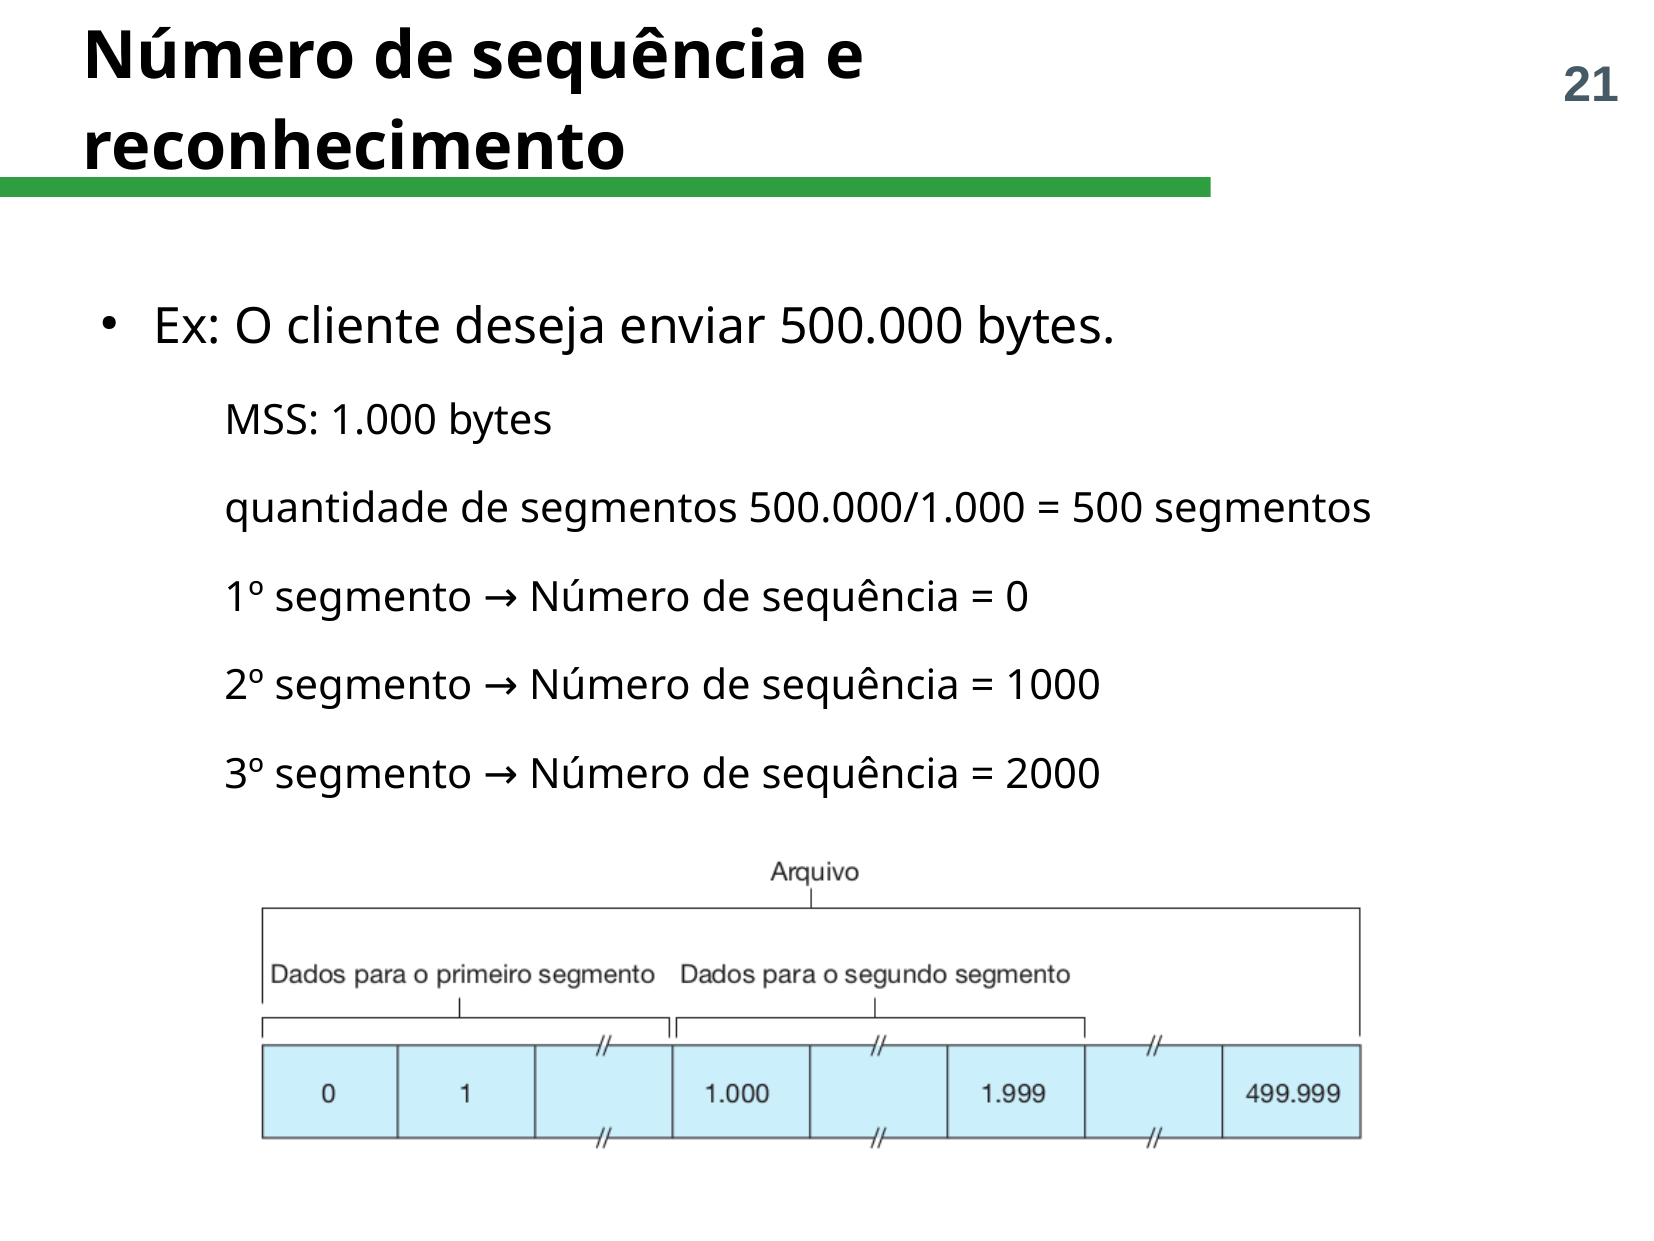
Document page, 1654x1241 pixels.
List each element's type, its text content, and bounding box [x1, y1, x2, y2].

title Número de sequência e reconhecimento [82, 0, 1211, 202]
picture [235, 838, 1382, 1178]
list Ex: O cliente deseja enviar 500.000 bytes. MSS: 1.000 bytes quantidade de segmentos 500.000/1.000 = 500 segmentos 1º segmento → Número de sequência = 0 2º segmento → Número de sequência = 1000 3º segmento → Número de sequência = 2000 [82, 290, 1571, 1212]
